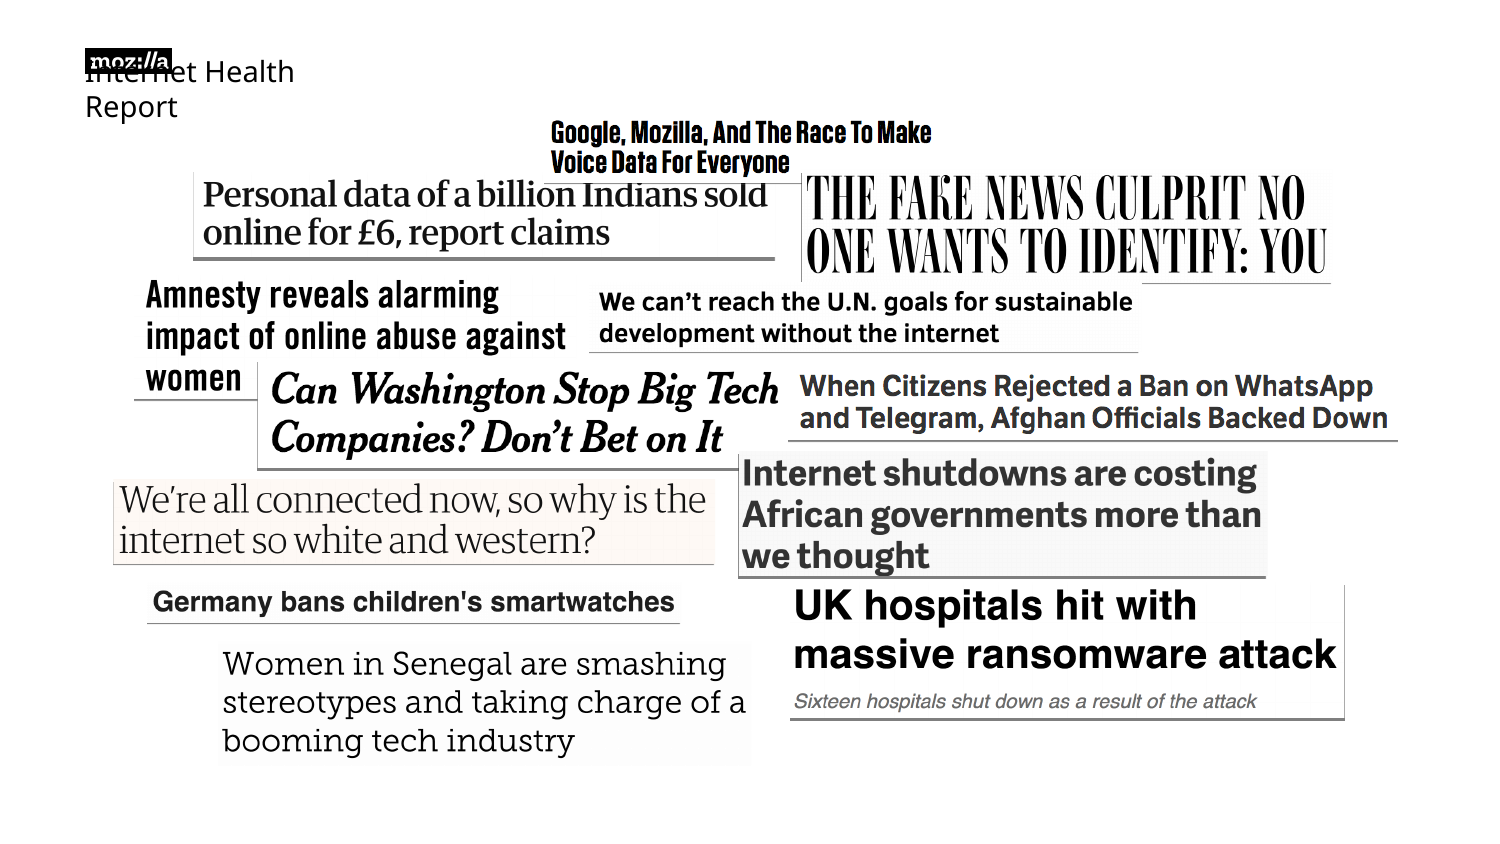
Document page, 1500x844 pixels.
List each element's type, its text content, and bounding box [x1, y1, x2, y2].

picture [218, 641, 752, 766]
picture [147, 582, 682, 623]
text_box Internet Health Report [69, 73, 399, 104]
picture [127, 68, 135, 73]
picture [790, 582, 1345, 718]
picture [85, 48, 172, 73]
picture [156, 68, 164, 73]
picture [193, 113, 1333, 352]
picture [113, 479, 716, 564]
picture [99, 68, 107, 73]
picture [134, 275, 1398, 576]
